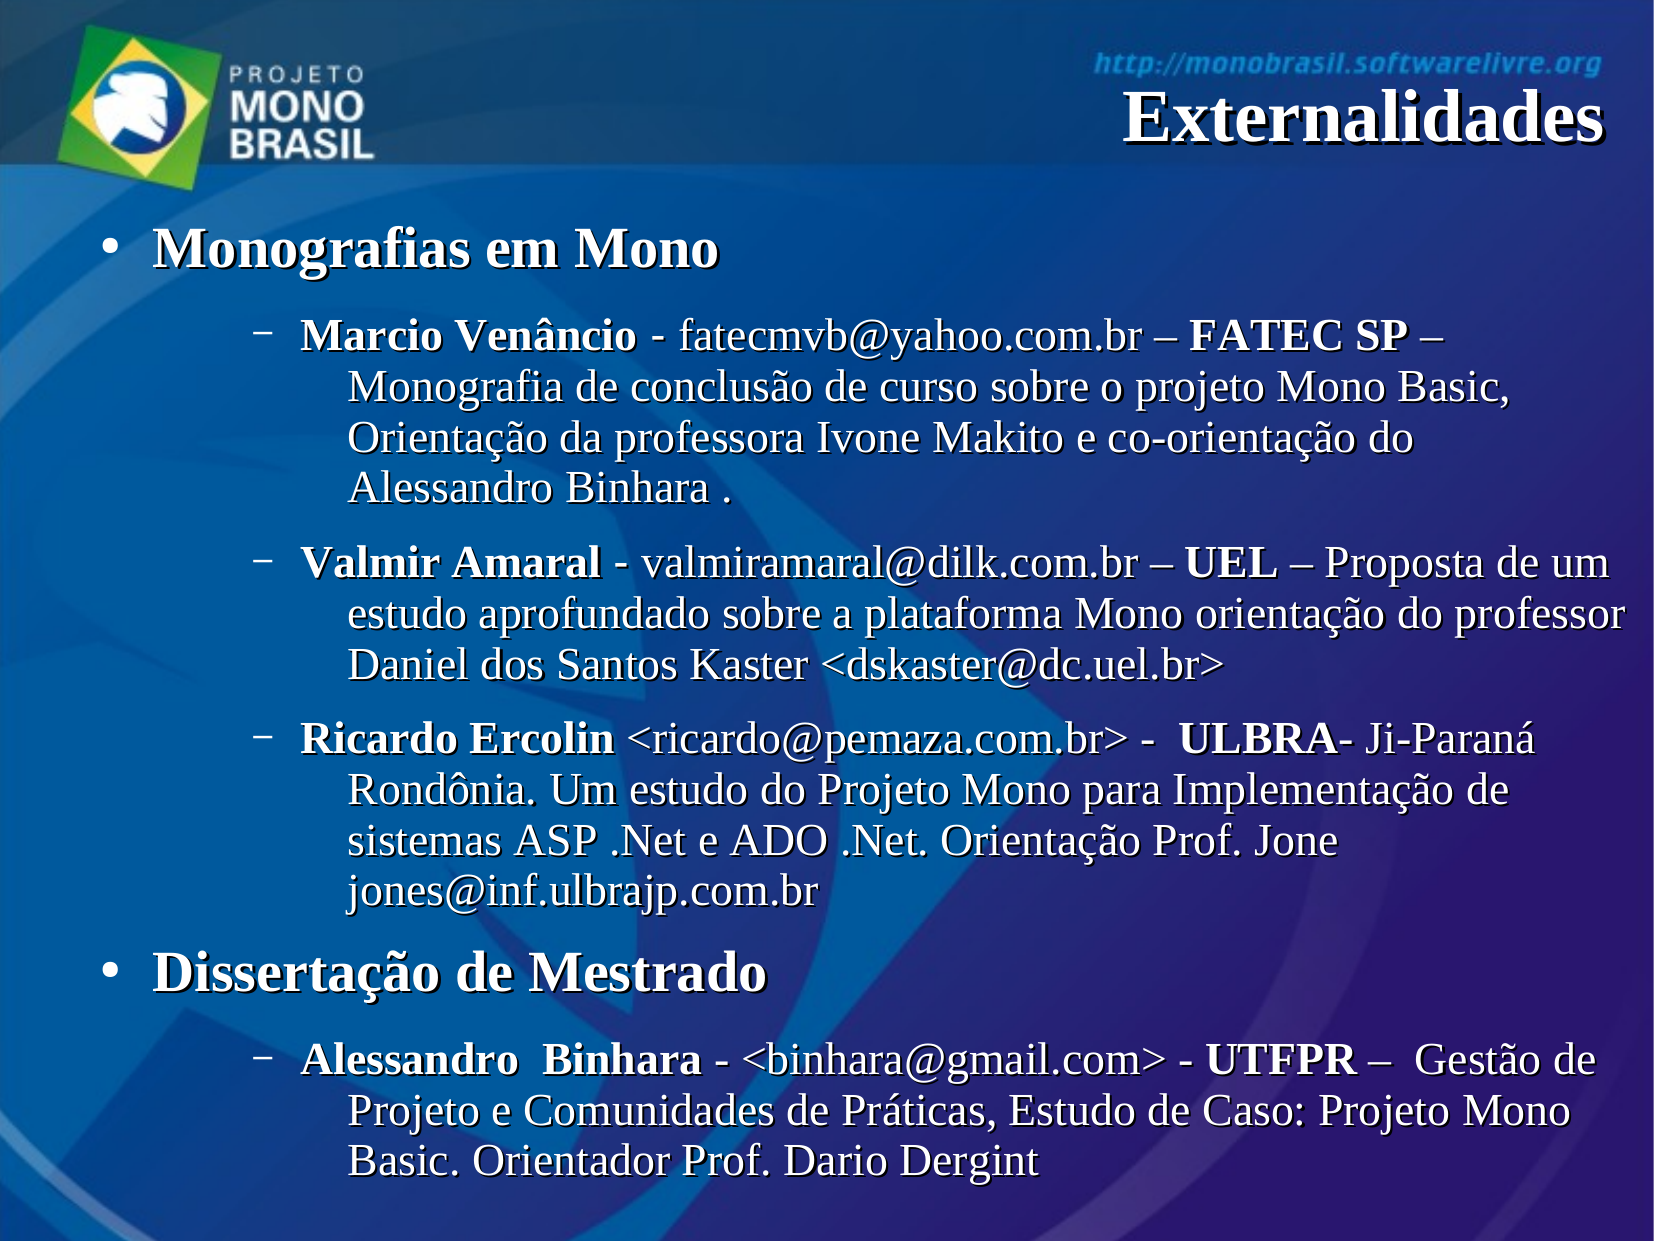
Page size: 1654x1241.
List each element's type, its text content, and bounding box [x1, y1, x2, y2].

title Externalidades [222, 43, 1606, 191]
picture [0, 0, 1654, 1241]
list Monografias em Mono Marcio Venâncio - fatecmvb@yahoo.com.br – FATEC SP – Monografia de conclusão de curso sobre o projeto Mono Basic, Orientação da professora Ivone Makito e co-orientação do Alessandro Binhara . Valmir Amaral - valmiramaral@dilk.com.br – UEL – Proposta de um estudo aprofundado sobre a plataforma Mono orientação do professor Daniel dos Santos Kaster <dskaster@dc.uel.br> Ricardo Ercolin <ricardo@pemaza.com.br> - ULBRA- Ji-Paraná Rondônia. Um estudo do Projeto Mono para Implementação de sistemas ASP .Net e ADO .Net. Orientação Prof. Jone jones@inf.ulbrajp.com.br Dissertação de Mestrado Alessandro Binhara - <binhara@gmail.com> - UTFPR – Gestão de Projeto e Comunidades de Práticas, Estudo de Caso: Projeto Mono Basic. Orientador Prof. Dario Dergint [64, 214, 1627, 1181]
